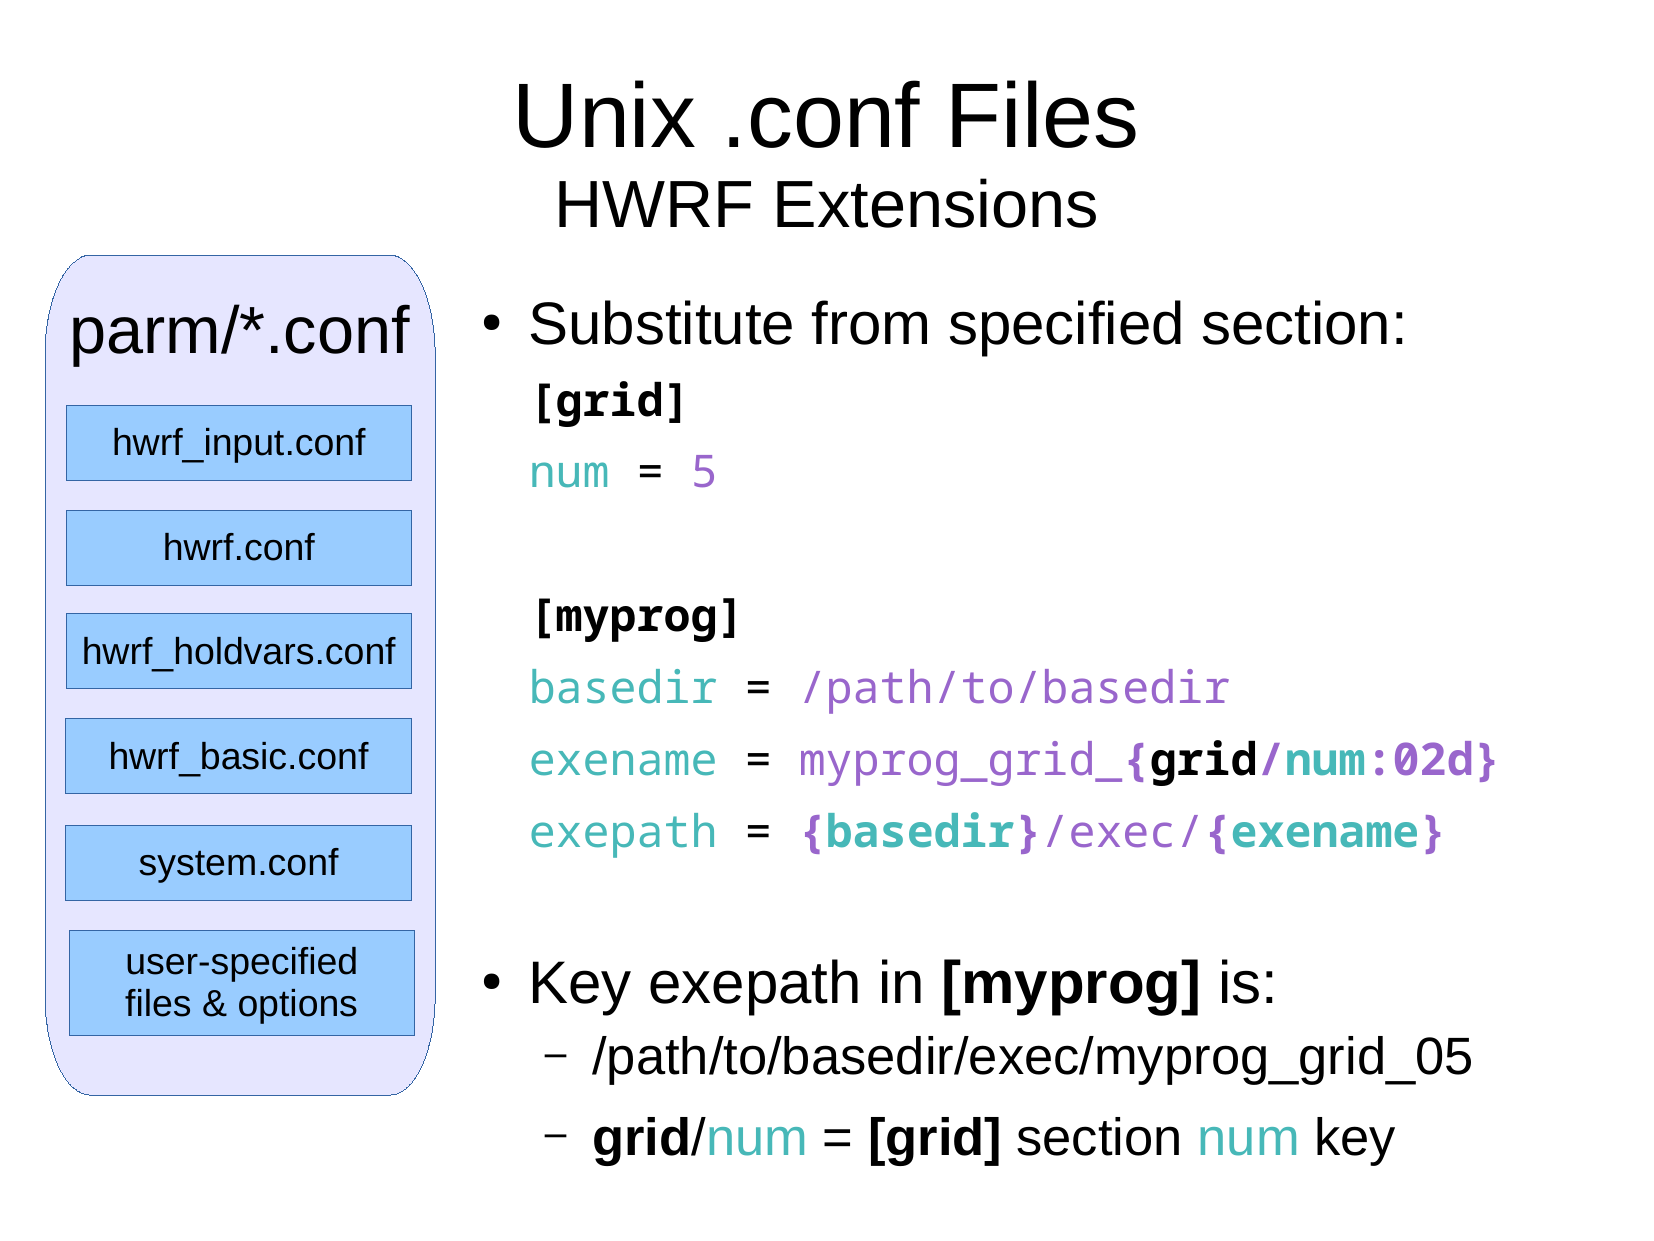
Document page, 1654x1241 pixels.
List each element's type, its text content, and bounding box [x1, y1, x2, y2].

text_box hwrf_holdvars.conf [66, 613, 412, 689]
text_box hwrf_input.conf [66, 405, 412, 481]
list Substitute from specified section: [grid] num = 5 [myprog] basedir = /path/to/basedir exename = myprog_grid_{grid/num:02d} exepath = {basedir}/exec/{exename} Key exepath in [myprog] is: /path/to/basedir/exec/myprog_grid_05 grid/num = [grid] section num key [465, 290, 1606, 1171]
title Unix .conf Files HWRF Extensions [82, 49, 1571, 257]
text_box hwrf.conf [66, 510, 412, 586]
text_box parm/*.conf [45, 255, 436, 1096]
text_box user-specified files & options [69, 930, 415, 1036]
text_box system.conf [65, 825, 412, 901]
text_box hwrf_basic.conf [65, 718, 412, 794]
